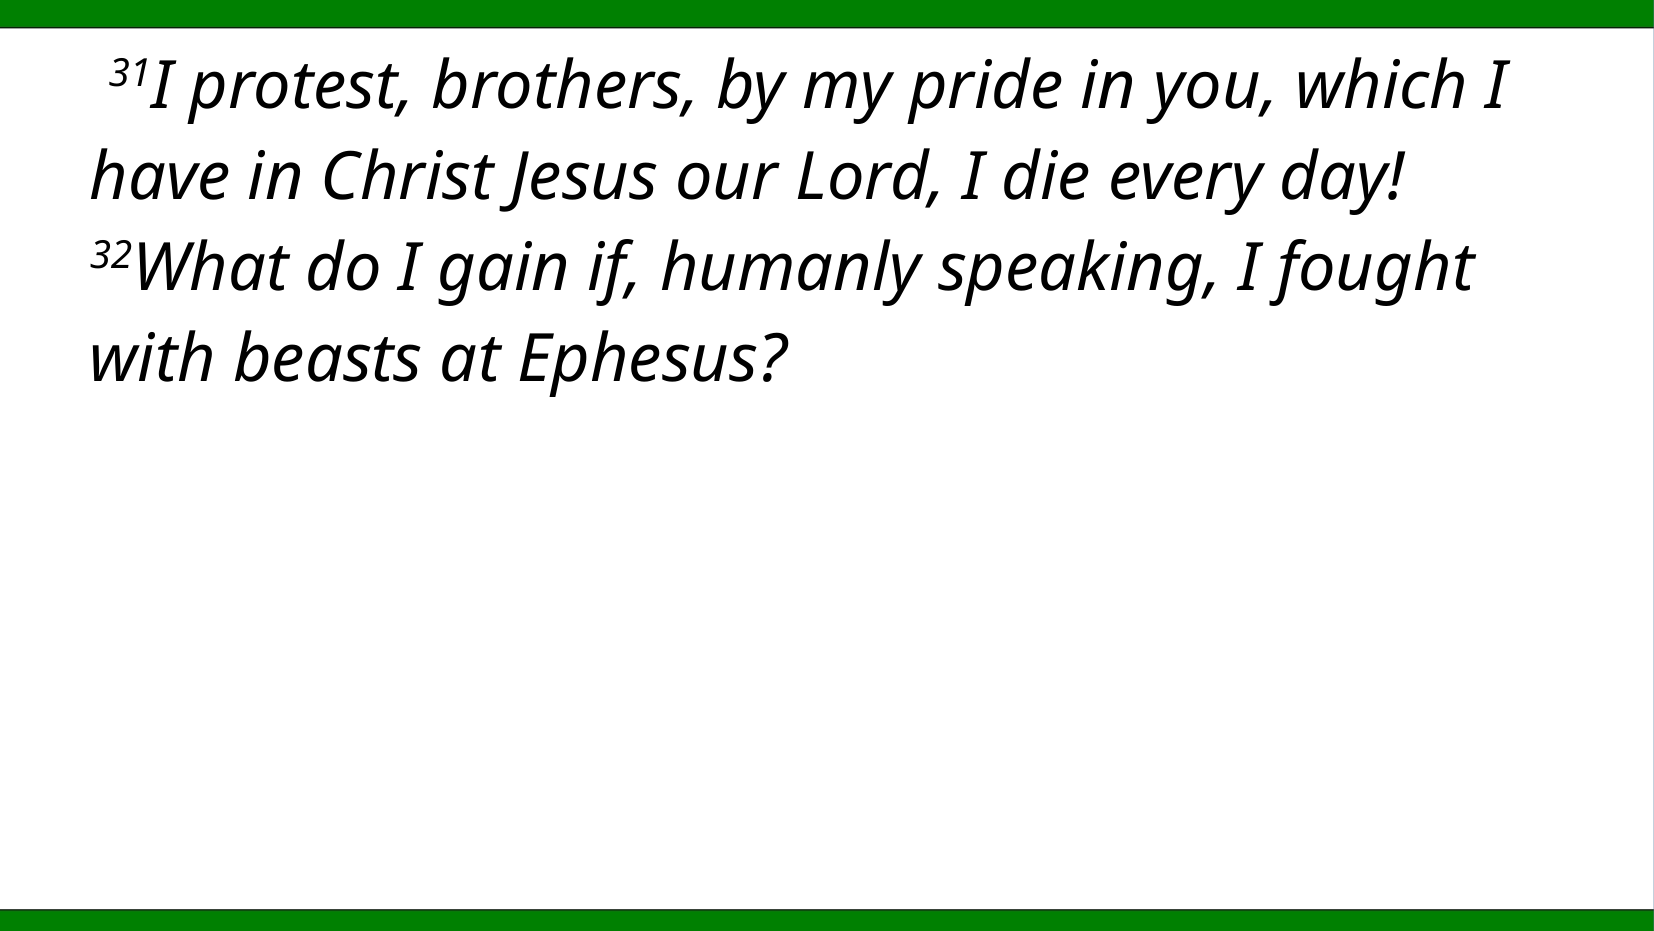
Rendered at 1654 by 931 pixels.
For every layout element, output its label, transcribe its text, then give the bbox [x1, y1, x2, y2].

text_box 31I protest, brothers, by my pride in you, which I have in Christ Jesus our Lord, I die every day! 32What do I gain if, humanly speaking, I fought with beasts at Ephesus? [75, 30, 1576, 400]
picture [0, 0, 1654, 931]
